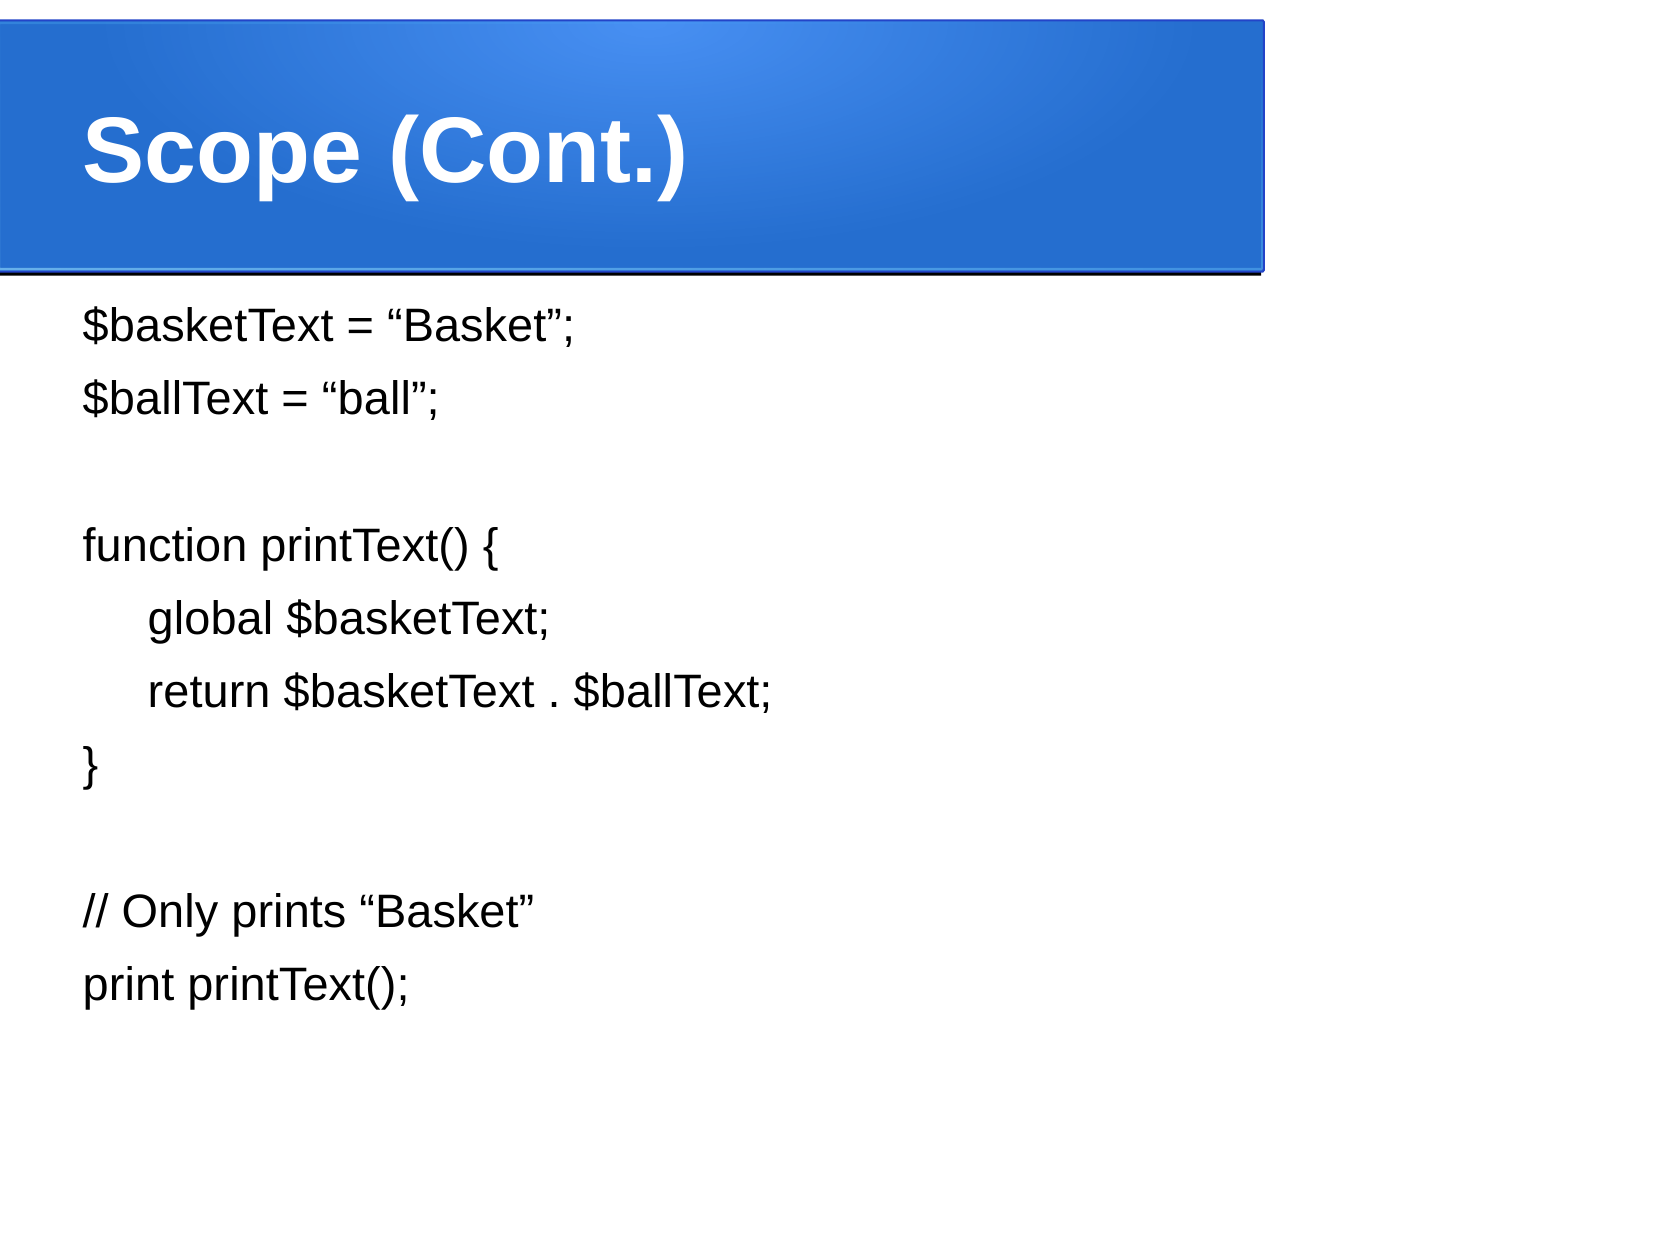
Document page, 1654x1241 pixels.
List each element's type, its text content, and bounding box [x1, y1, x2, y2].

list $basketText = “Basket”; $ballText = “ball”; function printText() { global $basketText; return $basketText . $ballText; } // Only prints “Basket” print printText(); [82, 299, 1571, 1019]
title Scope (Cont.) [82, 47, 1235, 252]
